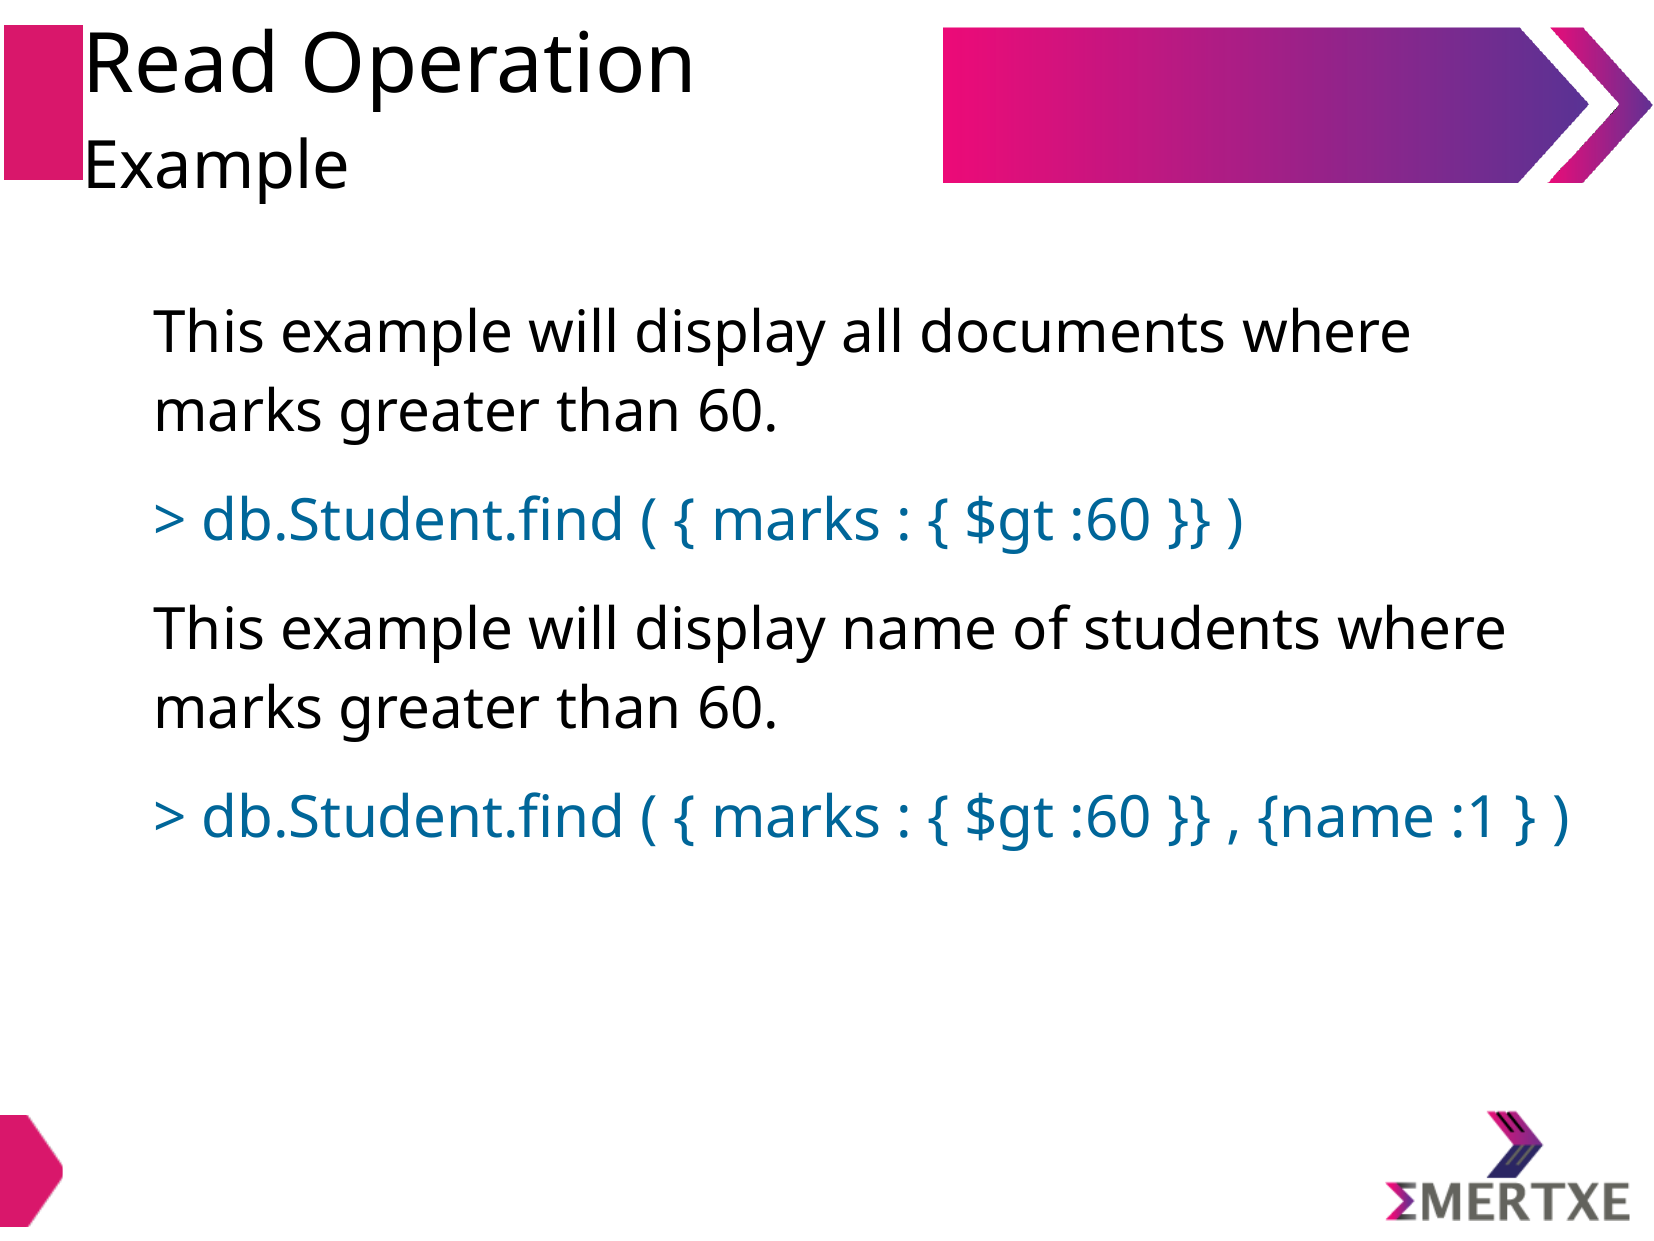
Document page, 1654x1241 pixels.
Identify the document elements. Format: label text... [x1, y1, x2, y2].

title Read Operation Example [82, 2, 1571, 210]
picture [1571, 27, 1653, 183]
list This example will display all documents where marks greater than 60. > db.Student.find ( { marks : { $gt :60 }} ) This example will display name of students where marks greater than 60. > db.Student.find ( { marks : { $gt :60 }} , {name :1 } ) [82, 290, 1571, 1010]
picture [1385, 1107, 1631, 1221]
